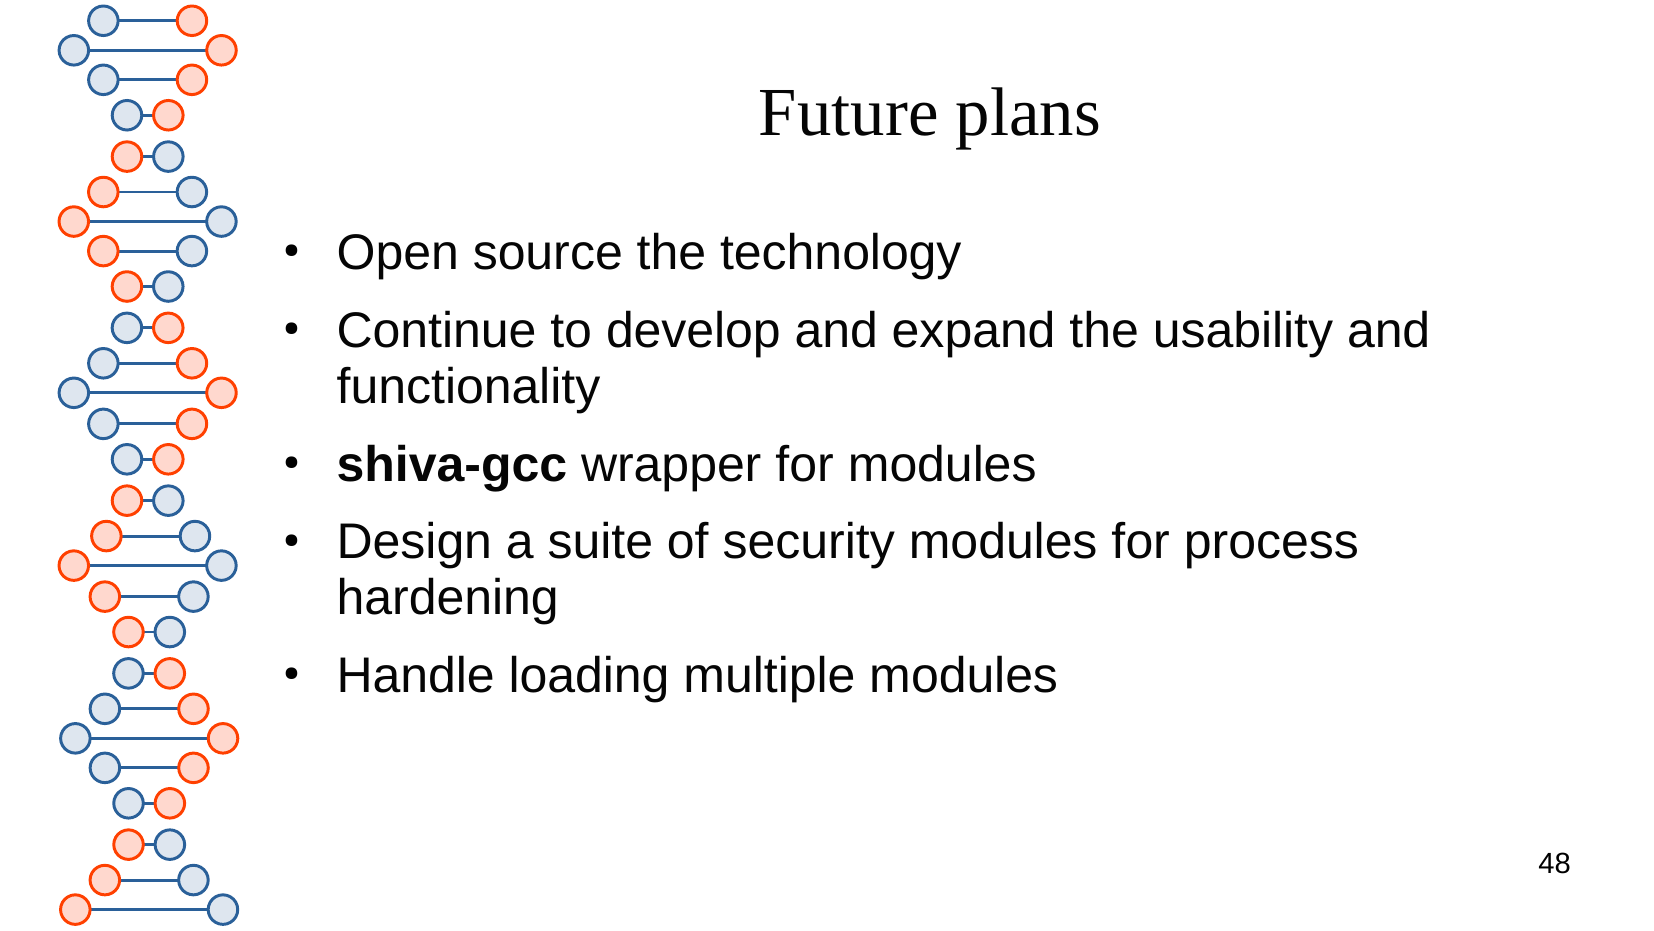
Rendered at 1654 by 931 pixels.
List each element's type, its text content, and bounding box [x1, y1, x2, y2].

list Open source the technology Continue to develop and expand the usability and functionality shiva-gcc wrapper for modules Design a suite of security modules for process hardening Handle loading multiple modules [265, 224, 1595, 764]
title Future plans [265, 35, 1595, 189]
